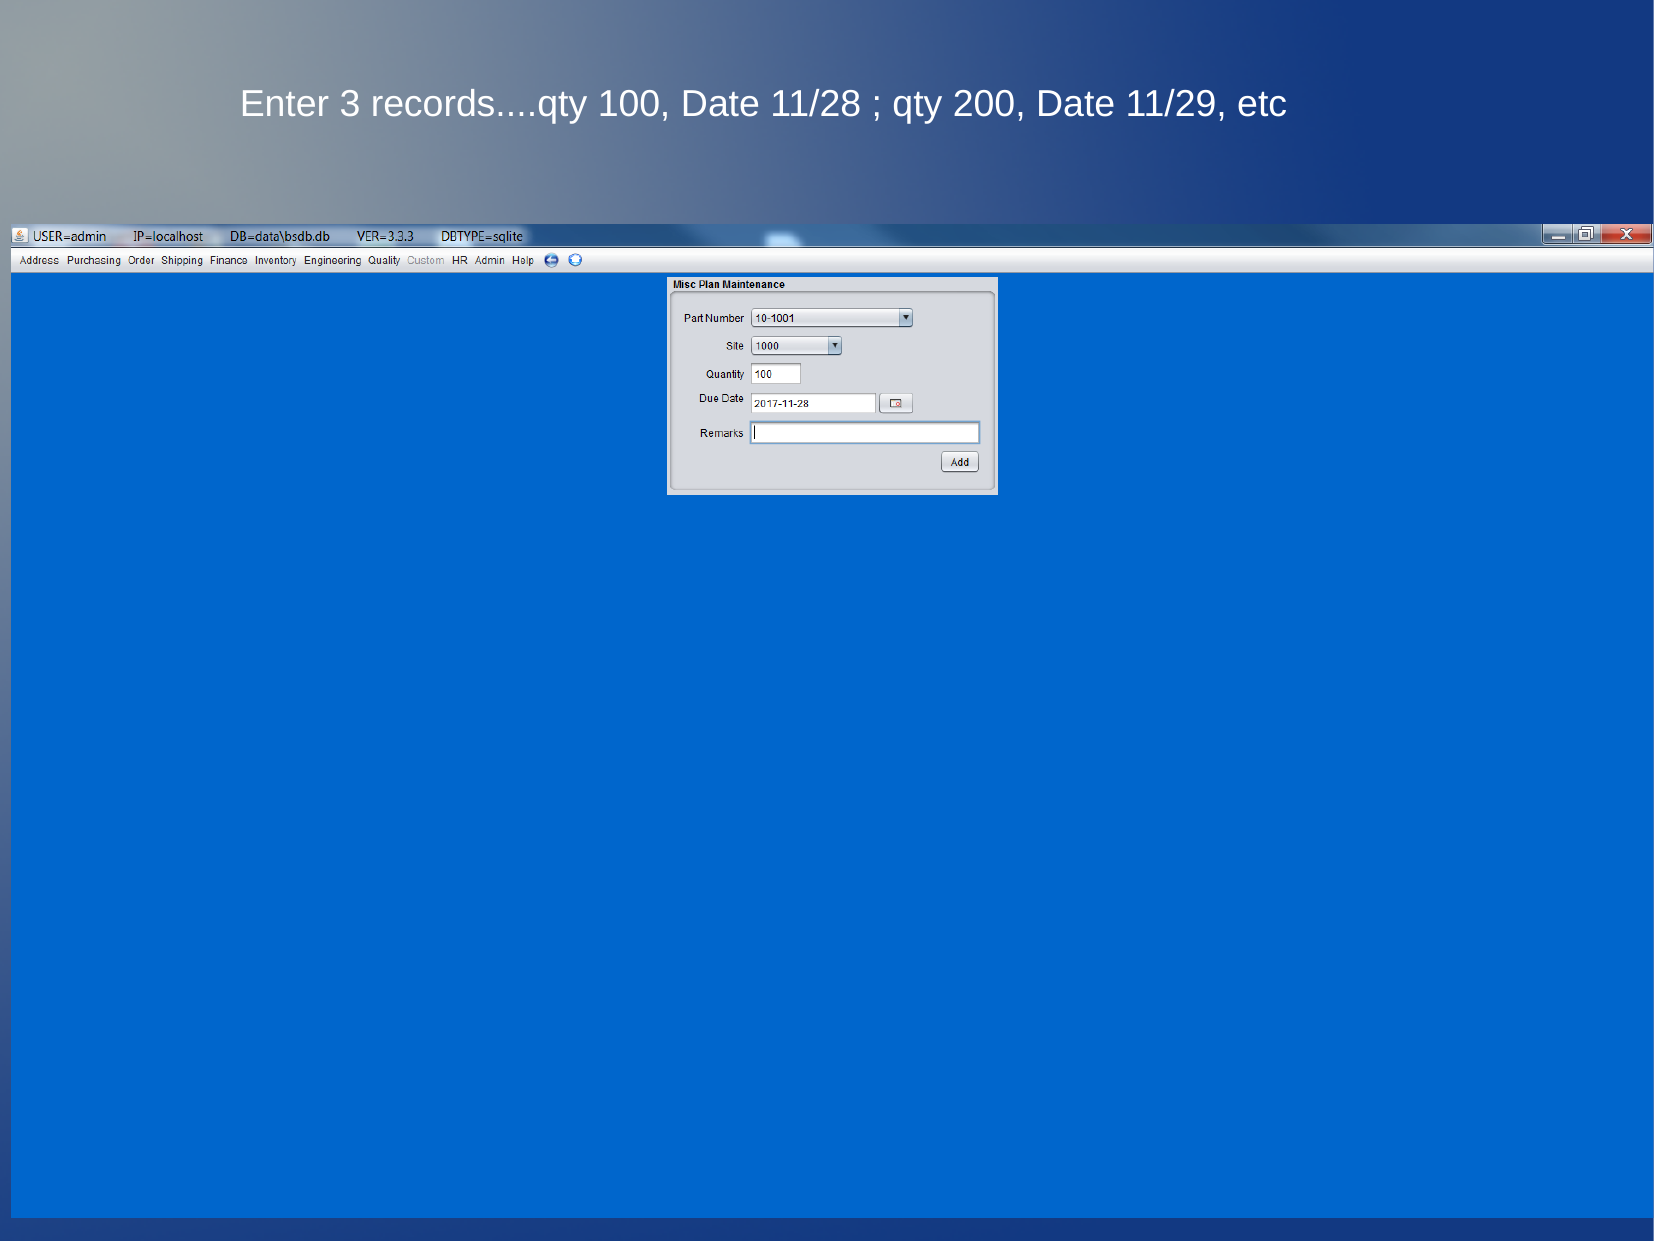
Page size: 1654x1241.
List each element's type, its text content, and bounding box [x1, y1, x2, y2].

text_box Enter 3 records....qty 100, Date 11/28 ; qty 200, Date 11/29, etc [225, 75, 1336, 174]
picture [0, 0, 1654, 1241]
